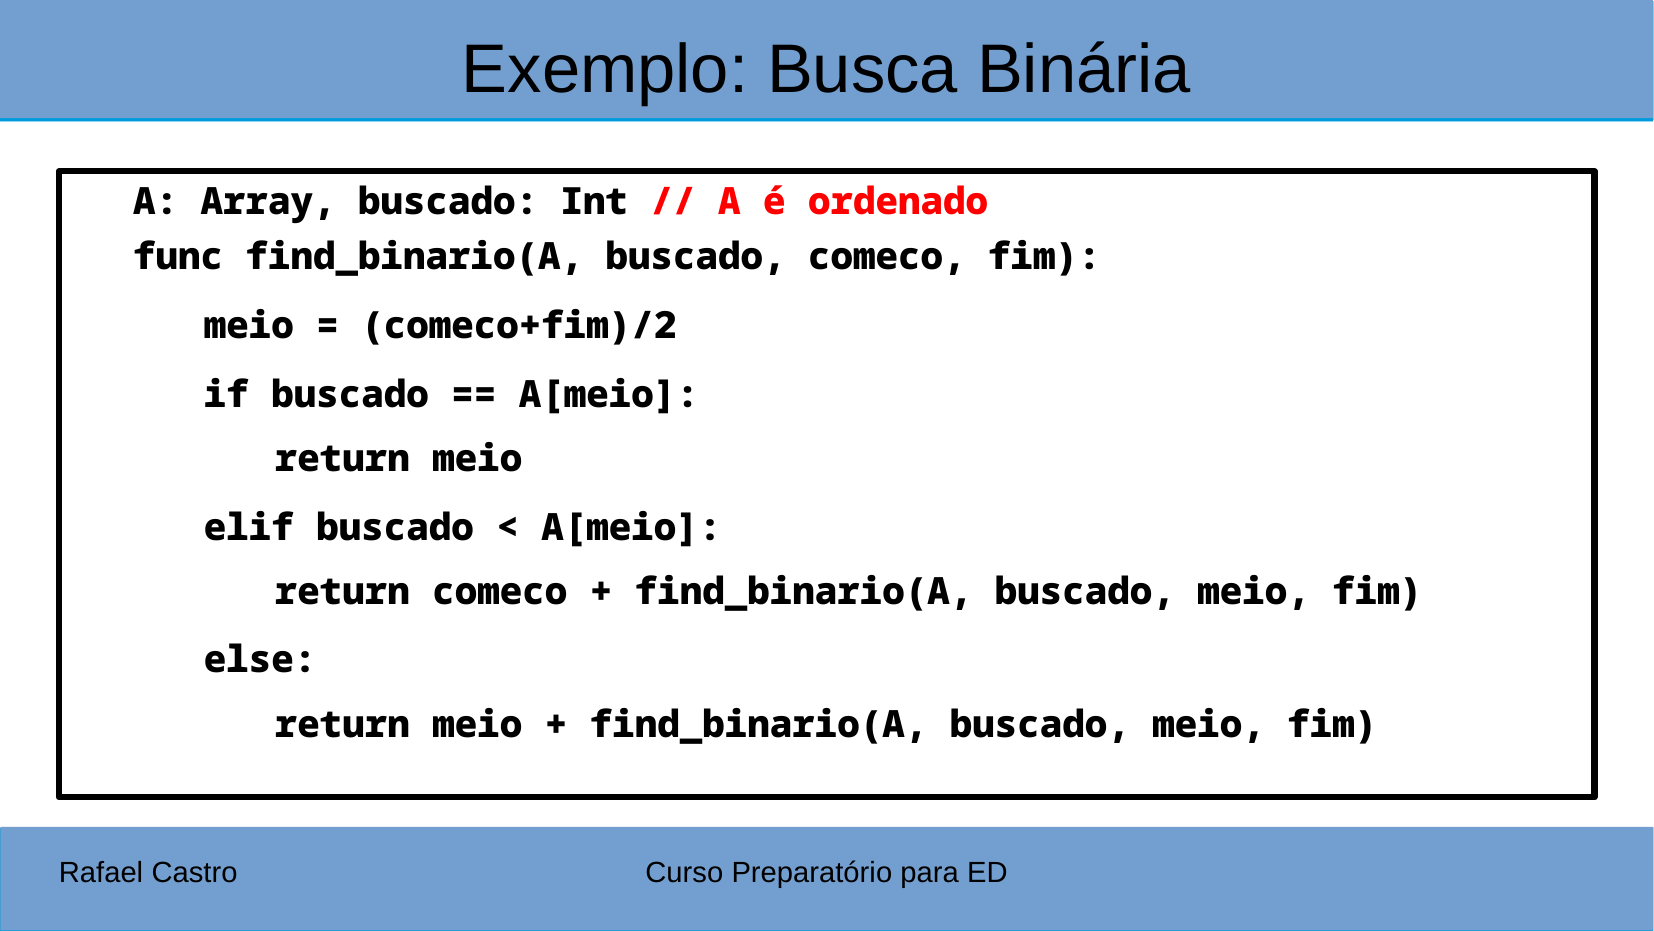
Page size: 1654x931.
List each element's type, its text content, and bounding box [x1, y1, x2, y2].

title Exemplo: Busca Binária [59, 29, 1595, 108]
list A: Array, buscado: Int // A é ordenado func find_binario(A, buscado, comeco, fim): meio = (comeco+fim)/2 if buscado == A[meio]: return meio elif buscado < A[meio]: return comeco + find_binario(A, buscado, meio, fim) else: return meio + find_binario(A, buscado, meio, fim) [59, 171, 1595, 798]
